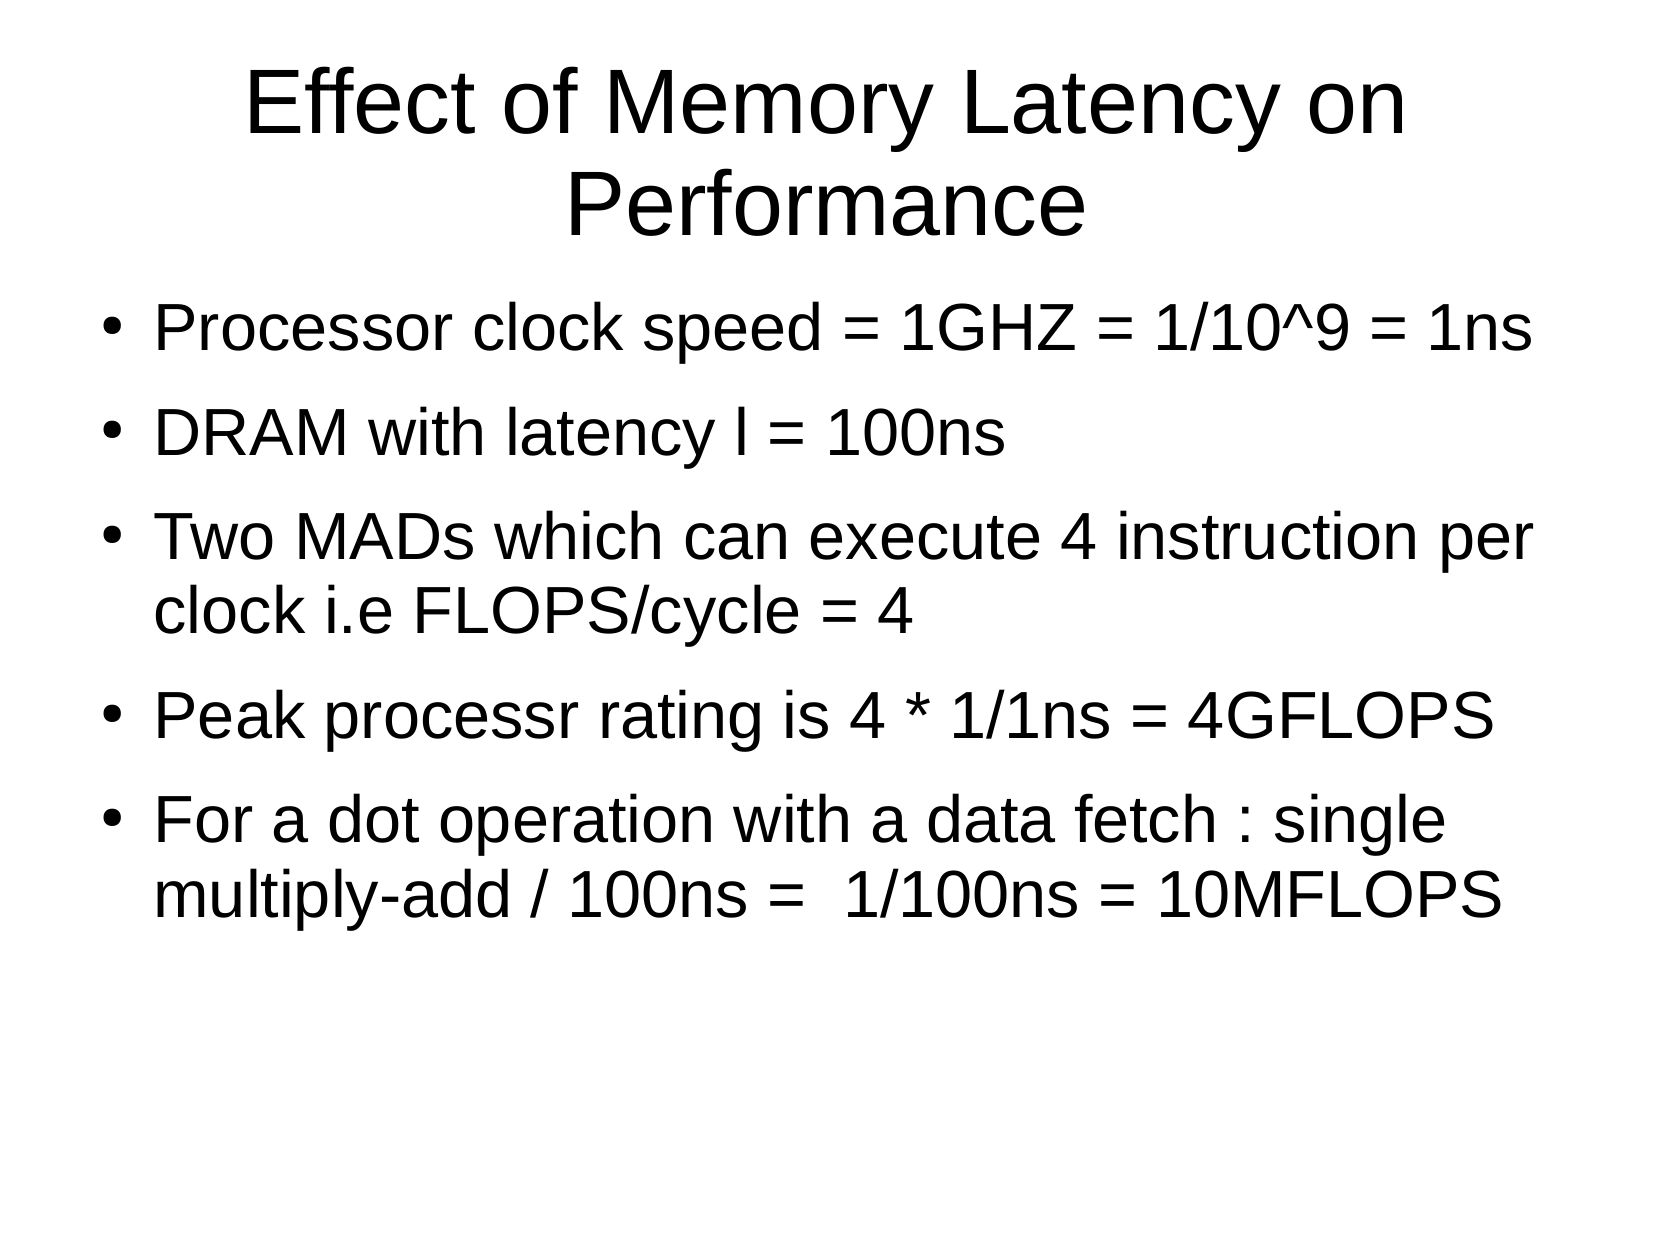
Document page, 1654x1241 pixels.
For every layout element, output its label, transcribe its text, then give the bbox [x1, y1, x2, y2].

list Processor clock speed = 1GHZ = 1/10^9 = 1ns DRAM with latency l = 100ns Two MADs which can execute 4 instruction per clock i.e FLOPS/cycle = 4 Peak processr rating is 4 * 1/1ns = 4GFLOPS For a dot operation with a data fetch : single multiply-add / 100ns = 1/100ns = 10MFLOPS [82, 290, 1538, 1010]
title Effect of Memory Latency on Performance [82, 49, 1571, 257]
